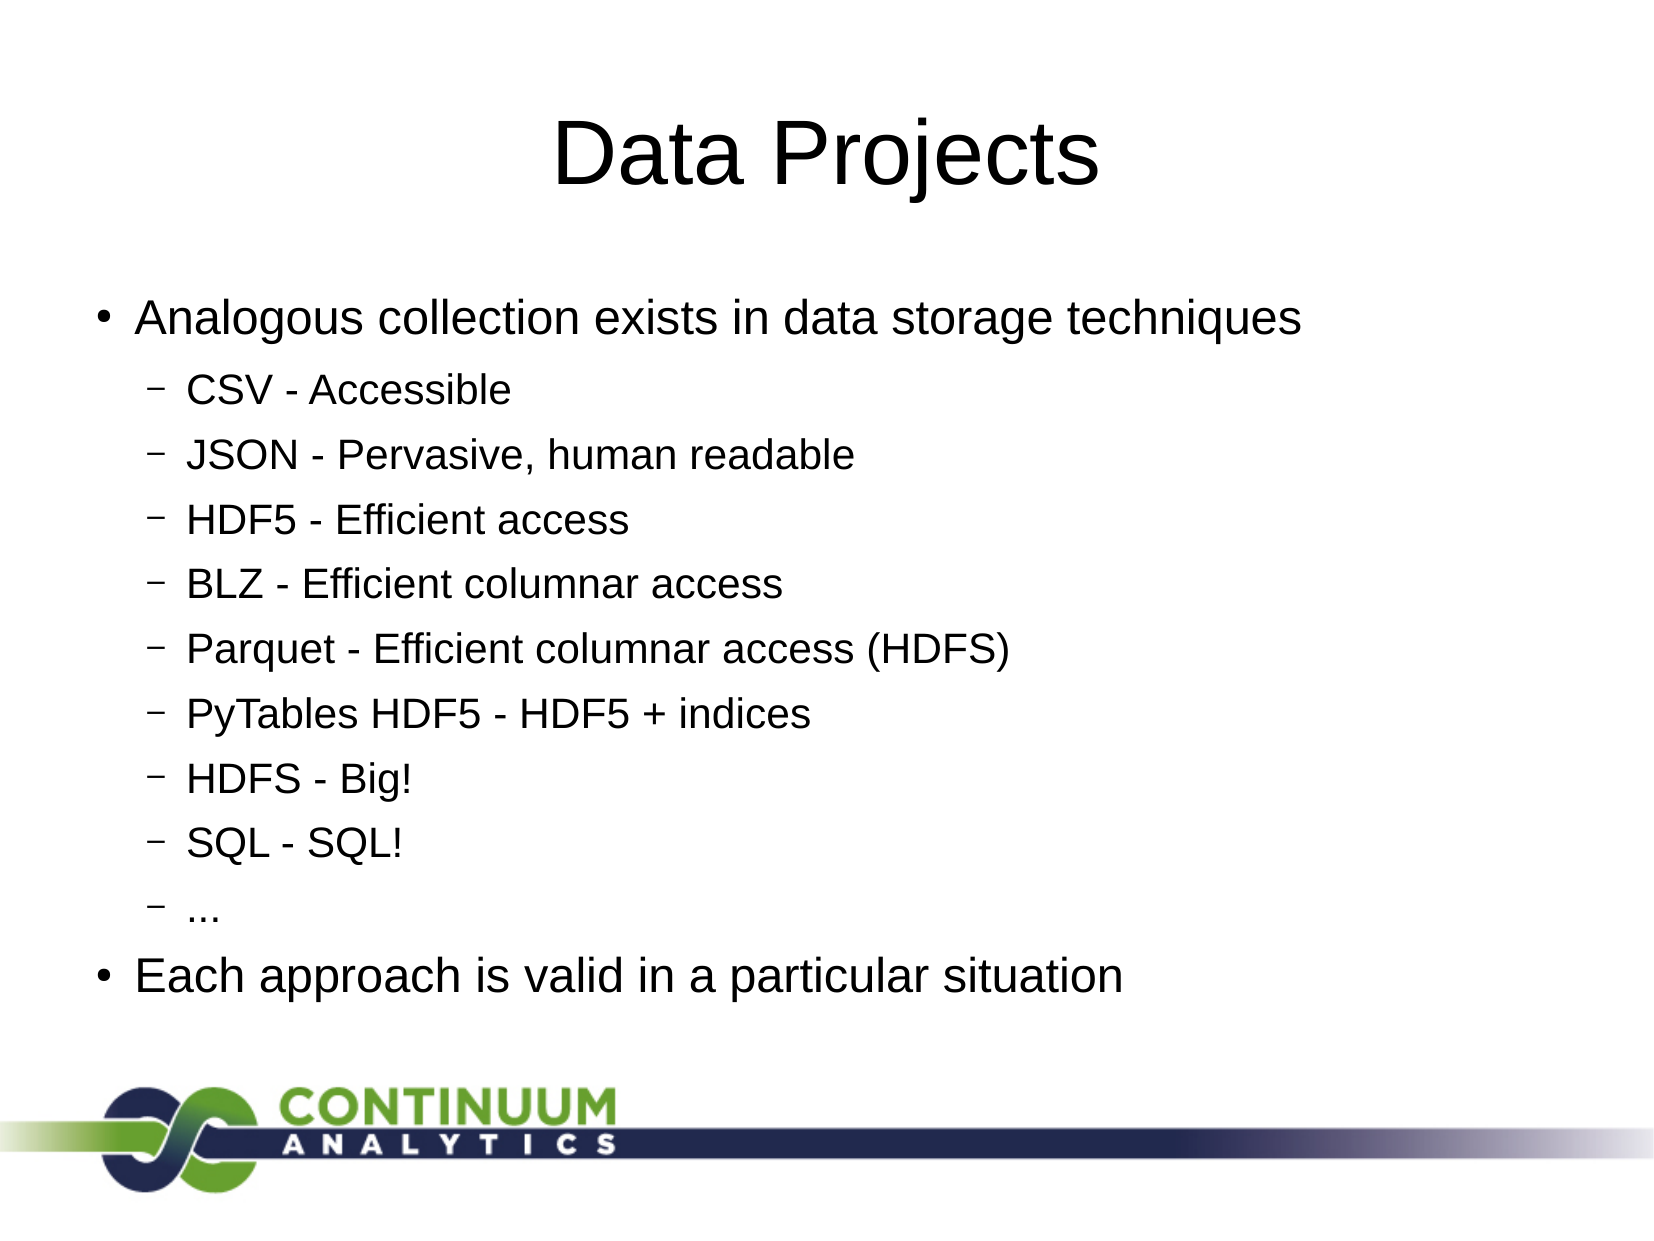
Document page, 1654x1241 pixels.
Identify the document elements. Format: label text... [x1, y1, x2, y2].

title Data Projects [82, 49, 1571, 257]
list Analogous collection exists in data storage techniques CSV - Accessible JSON - Pervasive, human readable HDF5 - Efficient access BLZ - Efficient columnar access Parquet - Efficient columnar access (HDFS) PyTables HDF5 - HDF5 + indices HDFS - Big! SQL - SQL! ... Each approach is valid in a particular situation [82, 290, 1571, 1010]
